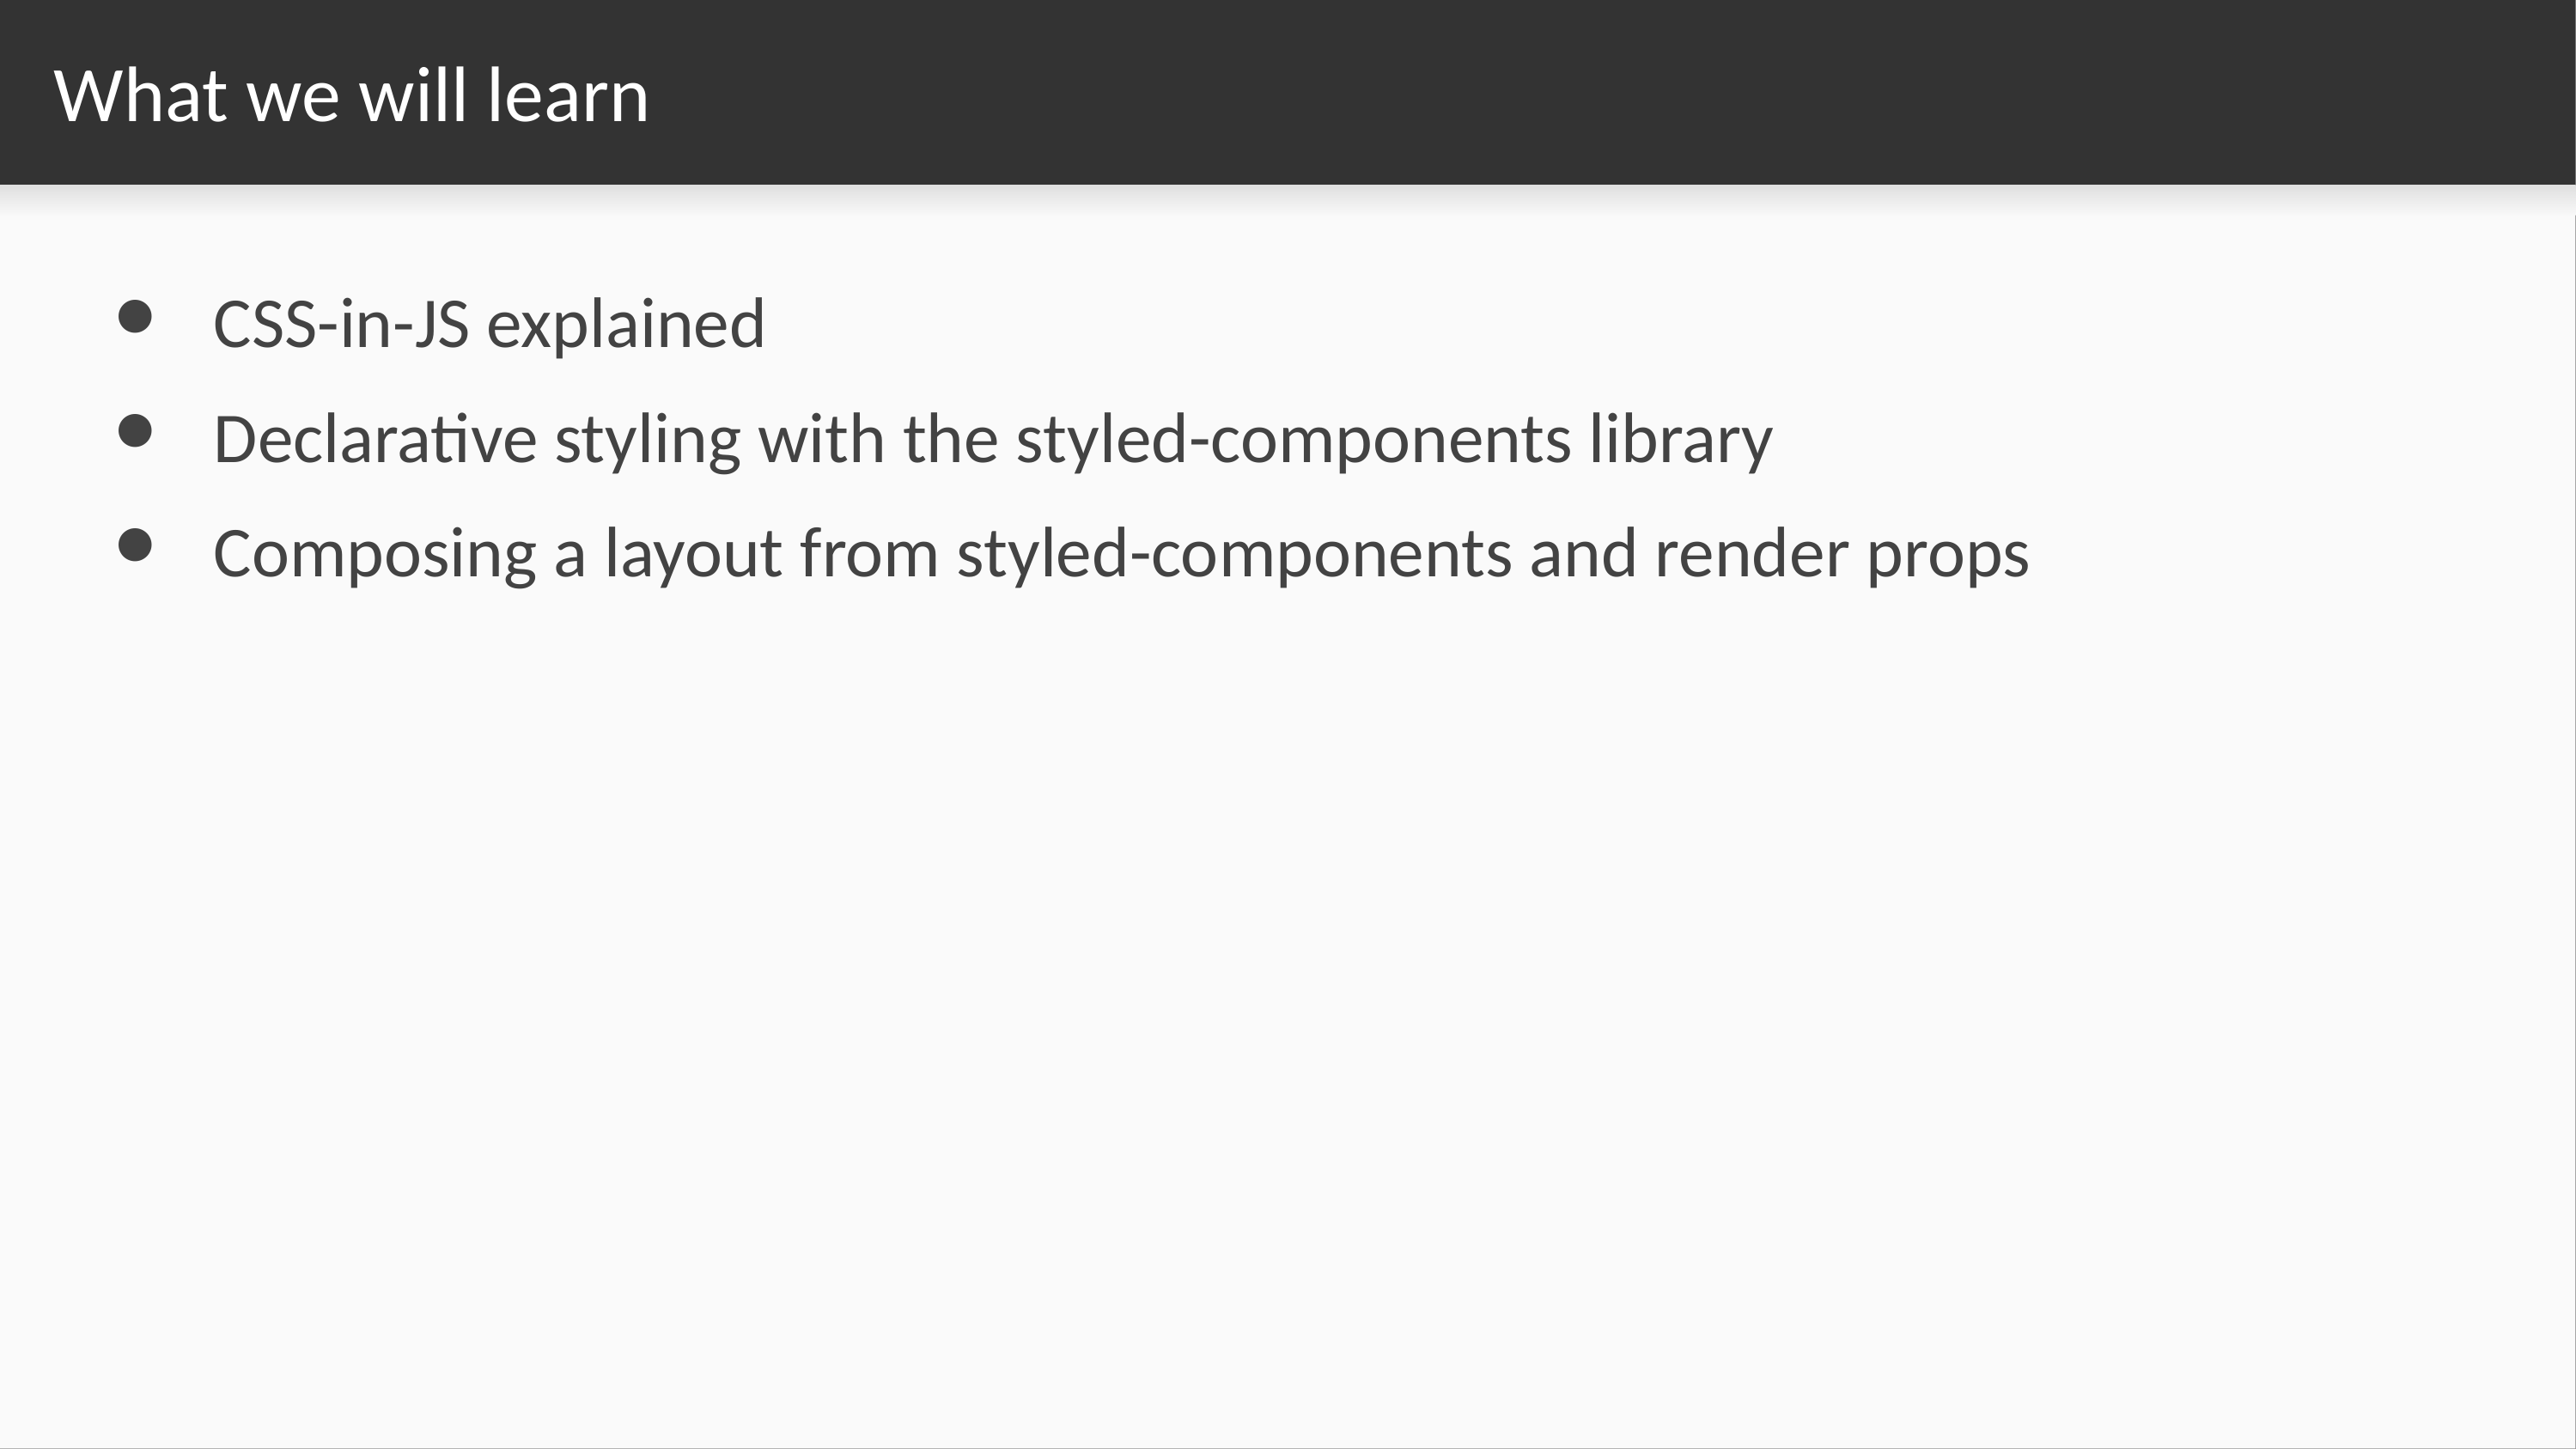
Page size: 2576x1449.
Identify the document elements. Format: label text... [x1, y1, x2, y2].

title What we will learn [27, 4, 2514, 175]
list CSS-in-JS explained Declarative styling with the styled-components library Composing a layout from styled-components and render props [59, 250, 2514, 1384]
